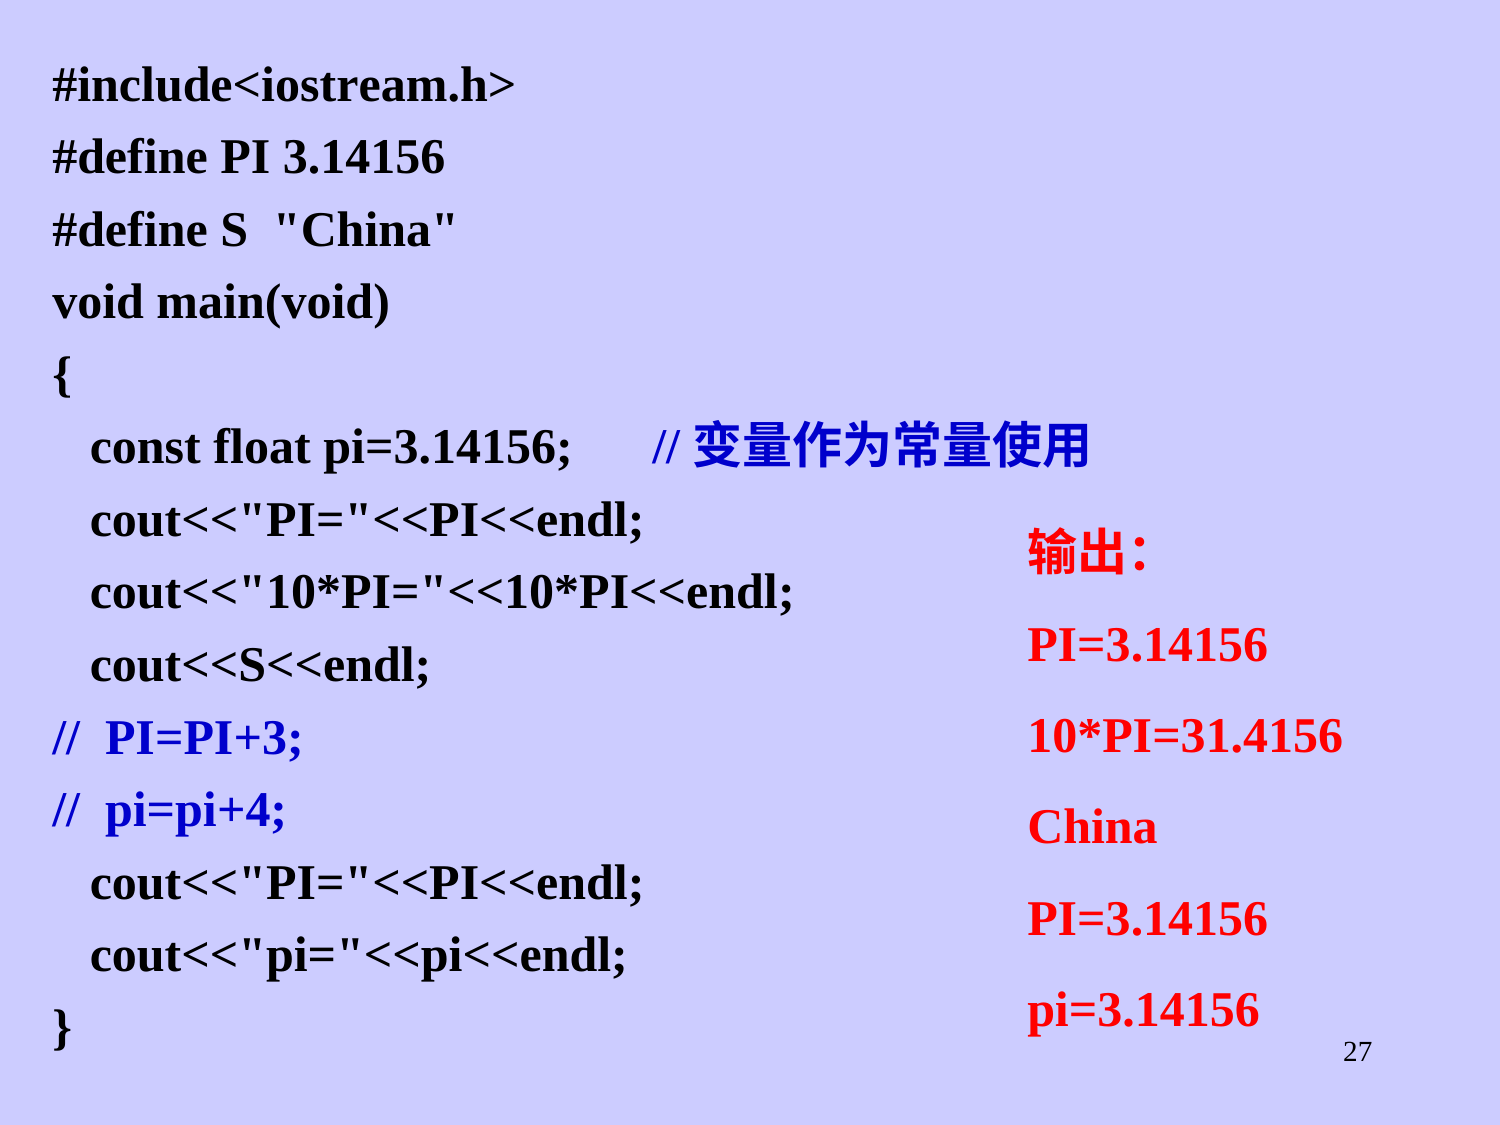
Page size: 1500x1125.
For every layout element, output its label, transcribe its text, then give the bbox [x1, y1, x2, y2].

text_box 输出： PI=3.14156 10*PI=31.4156 China PI=3.14156 pi=3.14156 [1012, 512, 1376, 1045]
text_box #include<iostream.h> #define PI 3.14156 #define S "China" void main(void) { const float pi=3.14156; //变量作为常量使用 cout<<"PI="<<PI<<endl; cout<<"10*PI="<<10*PI<<endl; cout<<S<<endl; // PI=PI+3; // pi=pi+4; cout<<"PI="<<PI<<endl; cout<<"pi="<<pi<<endl; } [37, 43, 1151, 1062]
text_box <编号> [1074, 1025, 1388, 1101]
